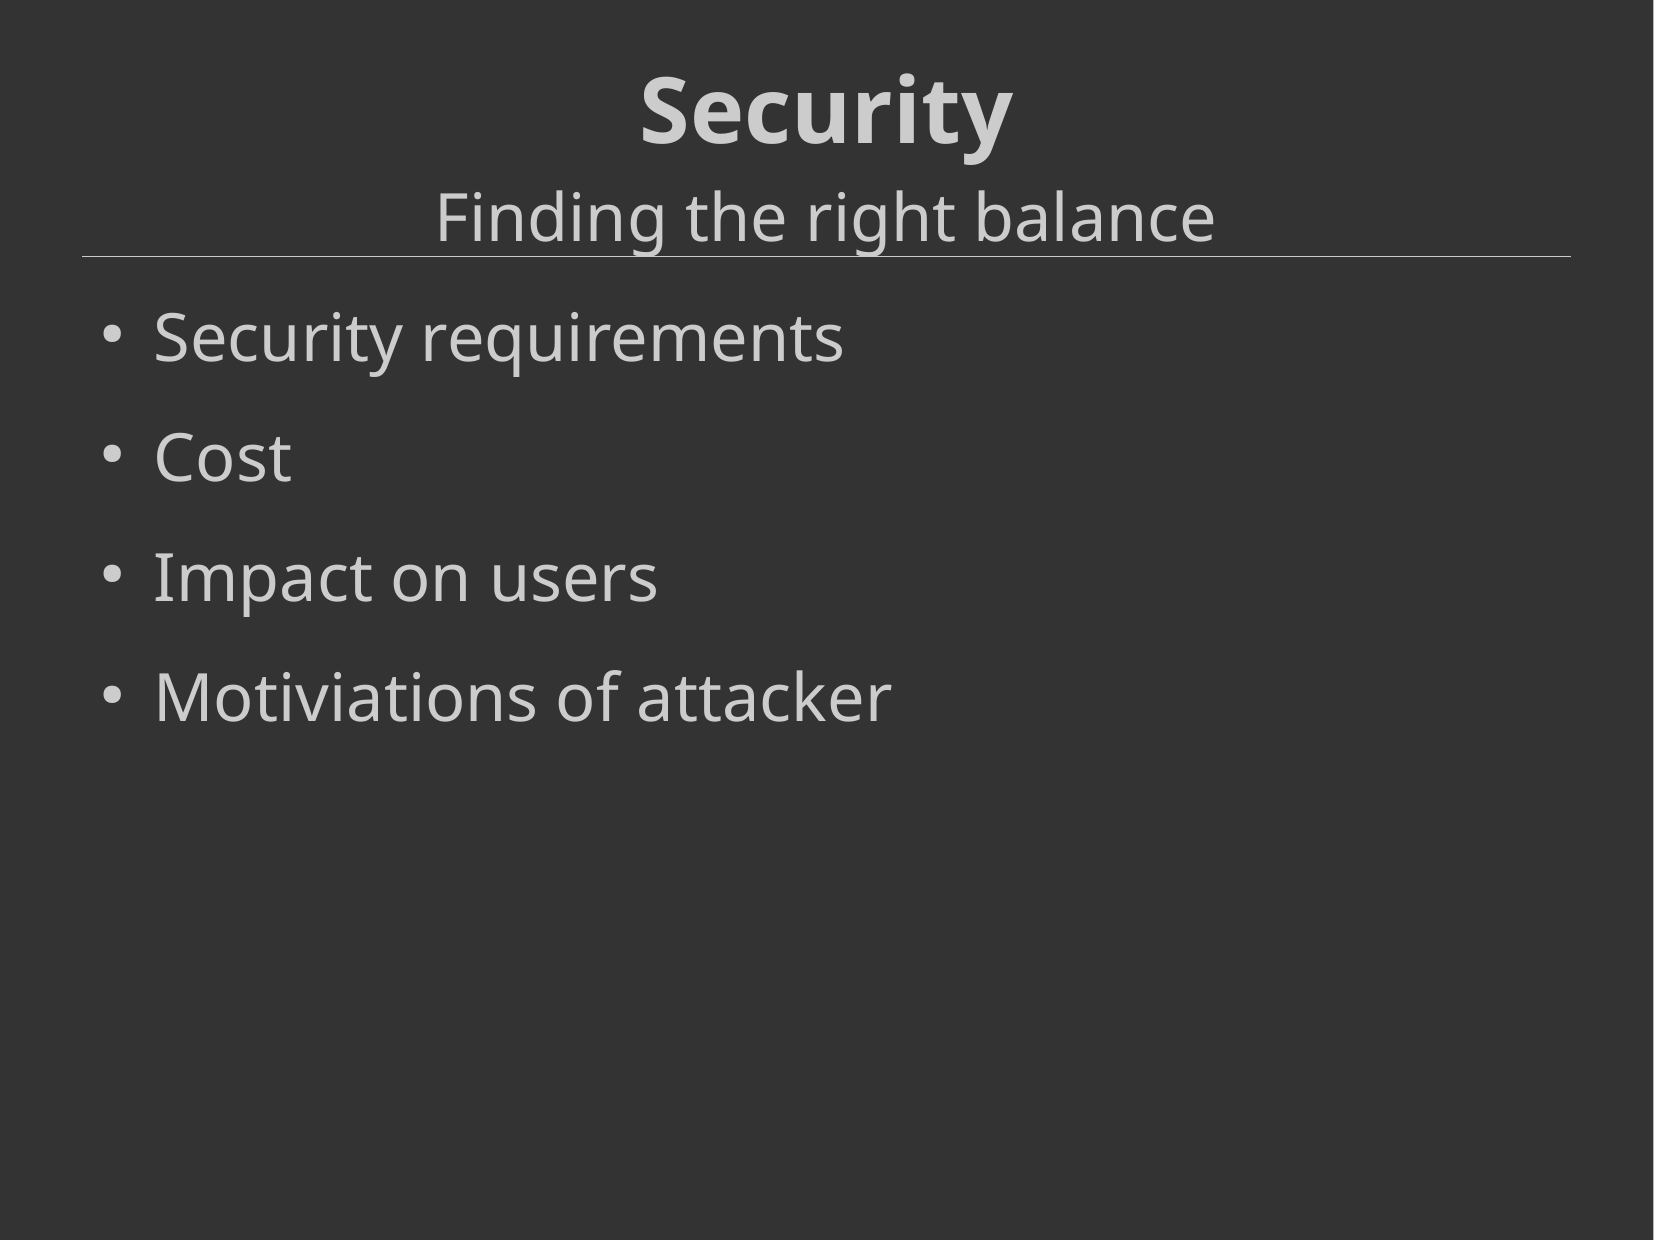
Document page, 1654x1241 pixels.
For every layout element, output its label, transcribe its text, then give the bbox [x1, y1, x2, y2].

title Security Finding the right balance [82, 49, 1571, 257]
list Security requirements Cost Impact on users Motiviations of attacker [82, 290, 1571, 1010]
